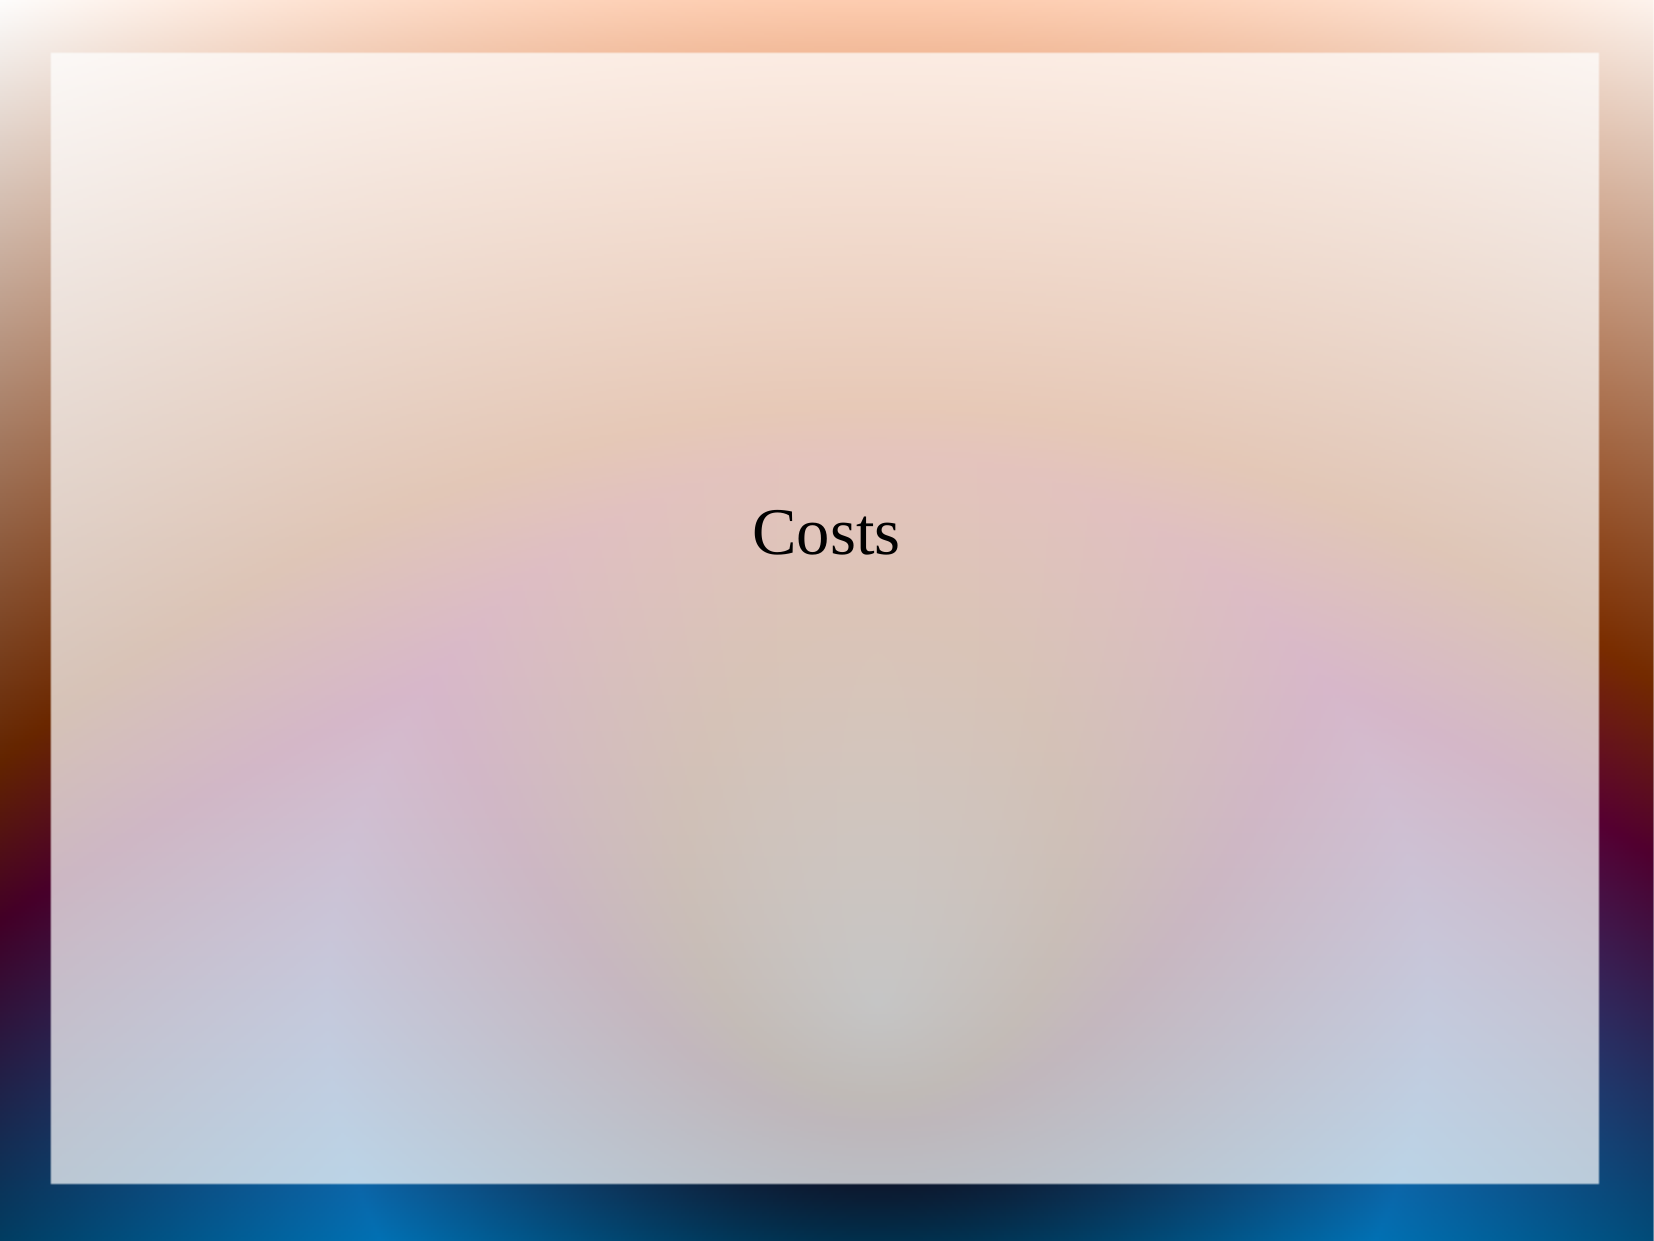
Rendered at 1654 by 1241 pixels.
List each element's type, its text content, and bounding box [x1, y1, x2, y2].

picture [0, 0, 1654, 1241]
subtitle Costs [82, 55, 1571, 1010]
